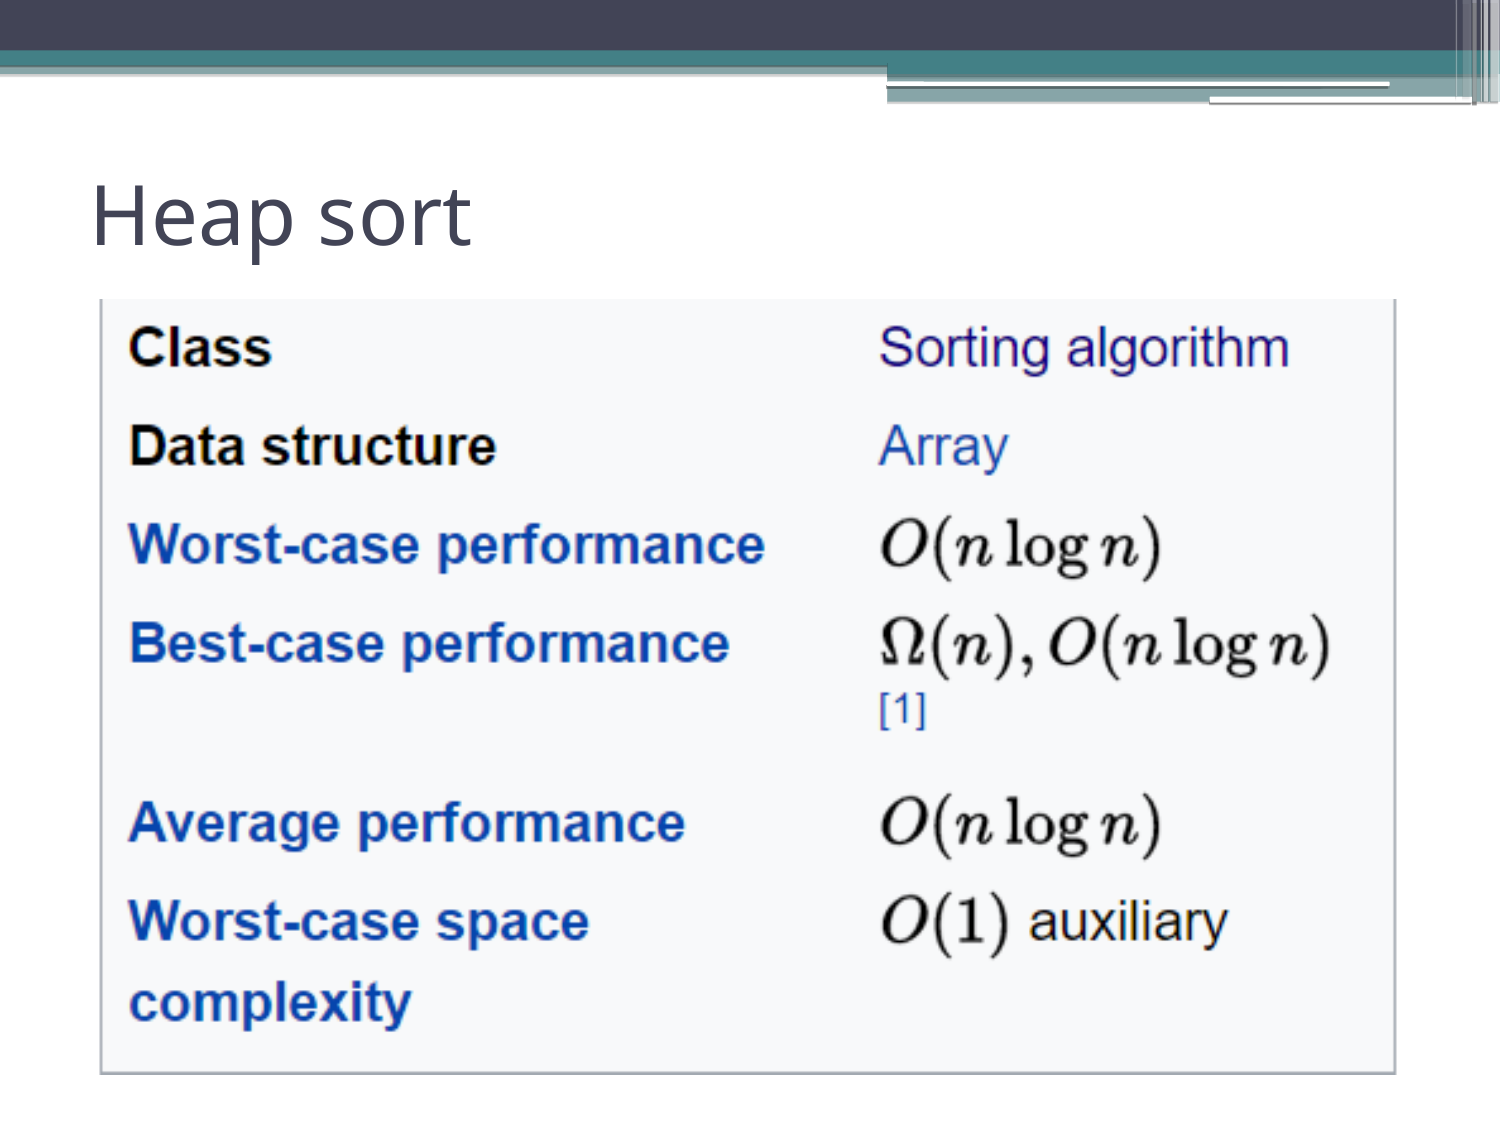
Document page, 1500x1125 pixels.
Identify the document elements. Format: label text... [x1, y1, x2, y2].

title Heap sort [75, 125, 1425, 300]
picture [98, 299, 1402, 1075]
